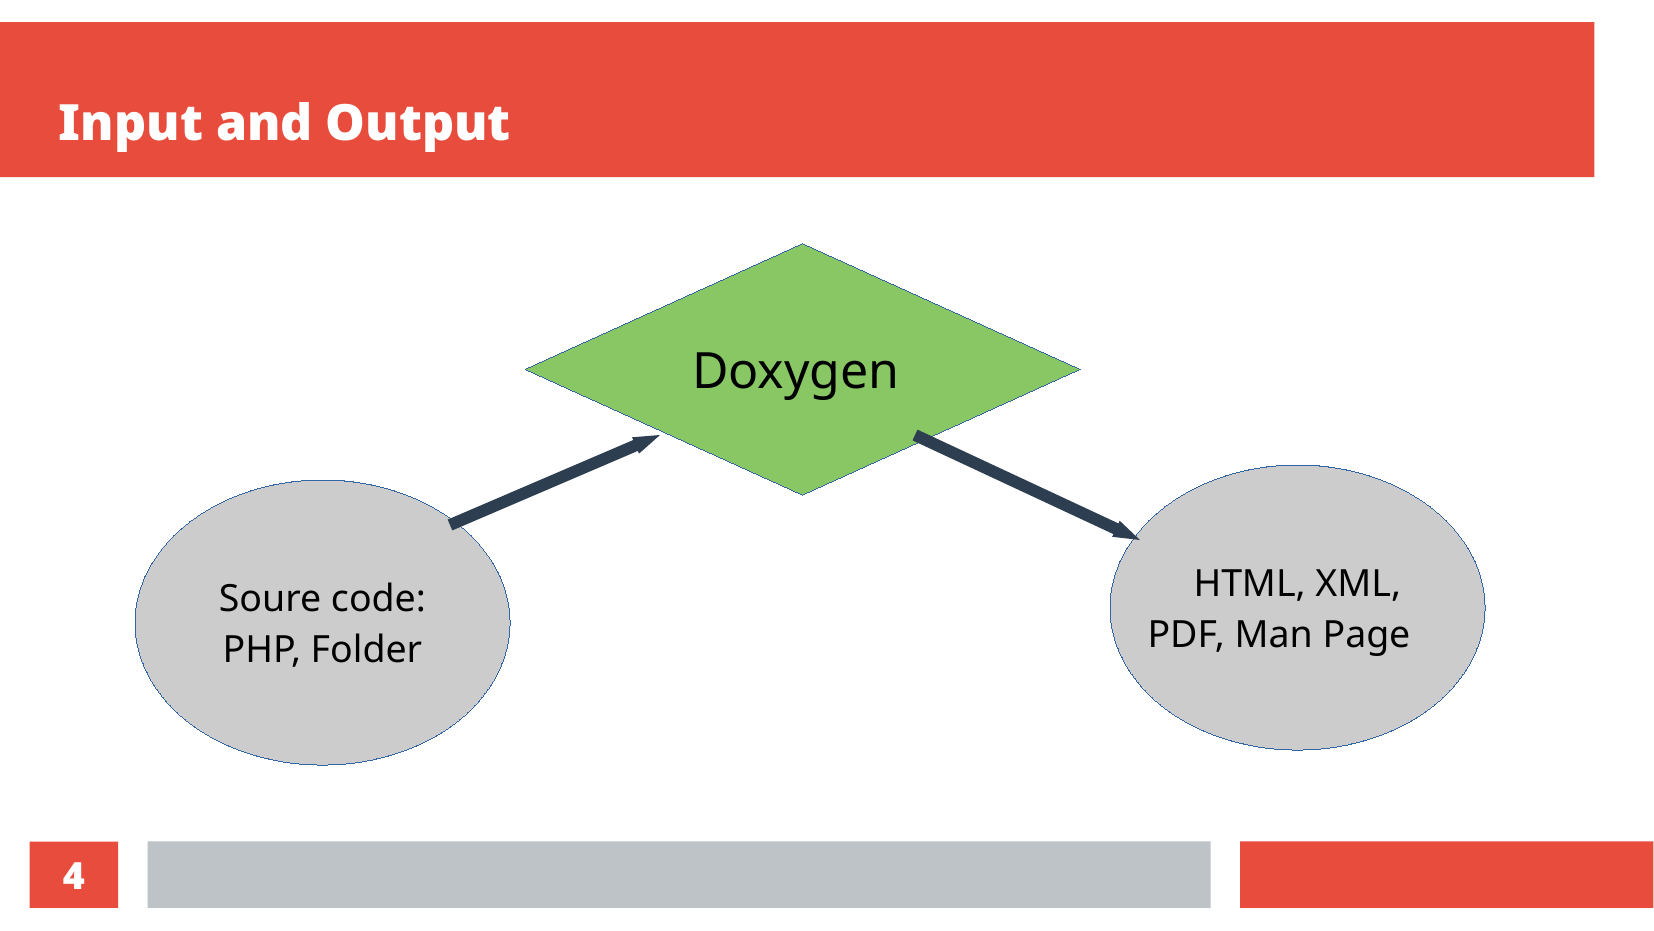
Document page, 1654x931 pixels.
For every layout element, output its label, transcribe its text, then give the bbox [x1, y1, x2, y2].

text_box Soure code: PHP, Folder [135, 480, 511, 766]
title Input and Output [59, 44, 1595, 156]
text_box HTML, XML, PDF, Man Page [1110, 465, 1486, 751]
text_box Doxygen [525, 243, 1081, 496]
